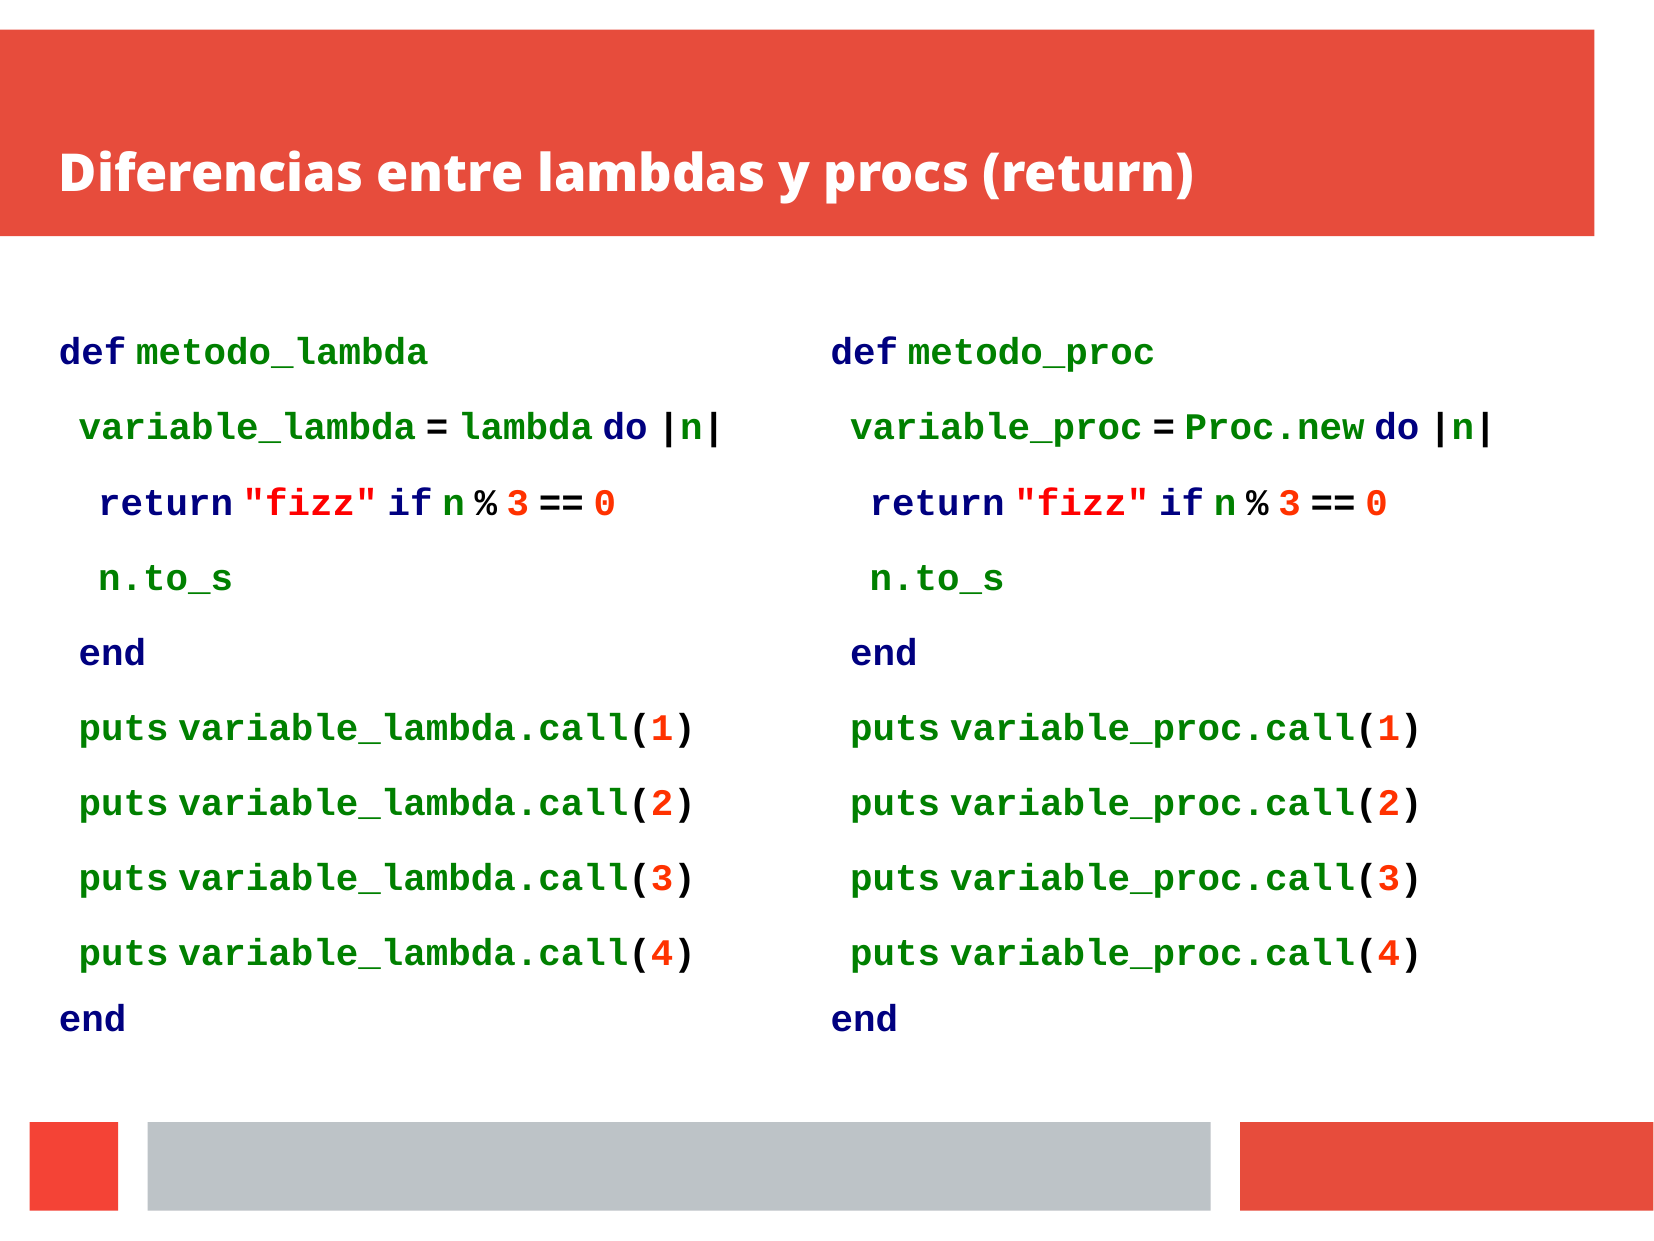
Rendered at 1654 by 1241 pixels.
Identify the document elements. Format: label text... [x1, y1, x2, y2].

list def metodo_lambda variable_lambda = lambda do |n| return "fizz" if n % 3 == 0 n.to_s end puts variable_lambda.call(1) puts variable_lambda.call(2) puts variable_lambda.call(3) puts variable_lambda.call(4) end [59, 324, 794, 1093]
title Diferencias entre lambdas y procs (return) [59, 59, 1595, 207]
list def metodo_proc variable_proc = Proc.new do |n| return "fizz" if n % 3 == 0 n.to_s end puts variable_proc.call(1) puts variable_proc.call(2) puts variable_proc.call(3) puts variable_proc.call(4) end [830, 324, 1566, 1093]
